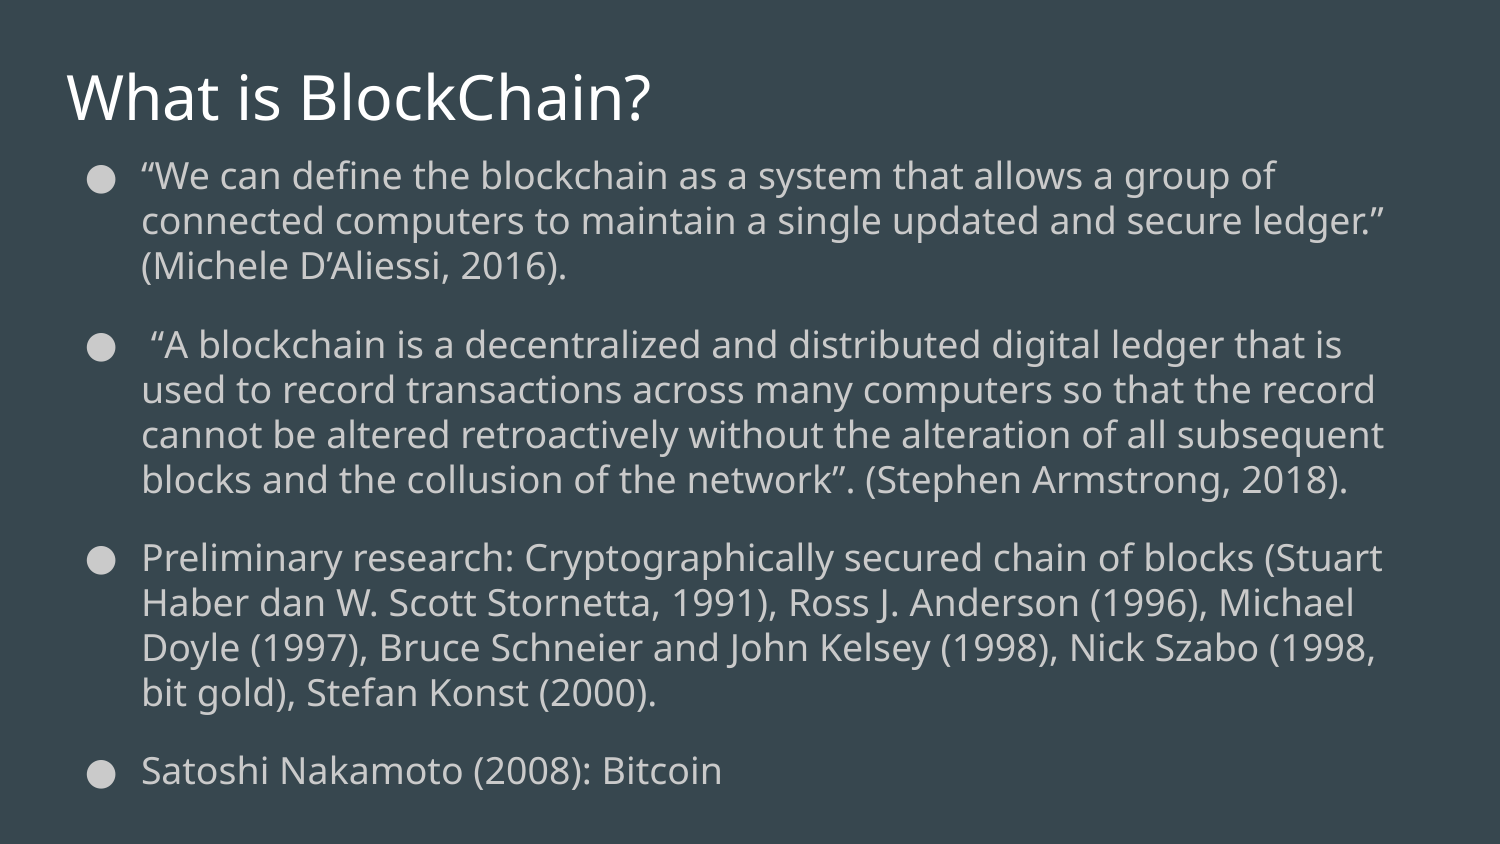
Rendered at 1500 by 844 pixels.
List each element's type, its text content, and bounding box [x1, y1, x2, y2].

list “We can define the blockchain as a system that allows a group of connected computers to maintain a single updated and secure ledger.” (Michele D’Aliessi, 2016). “A blockchain is a decentralized and distributed digital ledger that is used to record transactions across many computers so that the record cannot be altered retroactively without the alteration of all subsequent blocks and the collusion of the network”. (Stephen Armstrong, 2018). Preliminary research: Cryptographically secured chain of blocks (Stuart Haber dan W. Scott Stornetta, 1991), Ross J. Anderson (1996), Michael Doyle (1997), Bruce Schneier and John Kelsey (1998), Nick Szabo (1998, bit gold), Stefan Konst (2000). Satoshi Nakamoto (2008): Bitcoin [51, 137, 1449, 775]
title What is BlockChain? [51, 43, 1449, 137]
